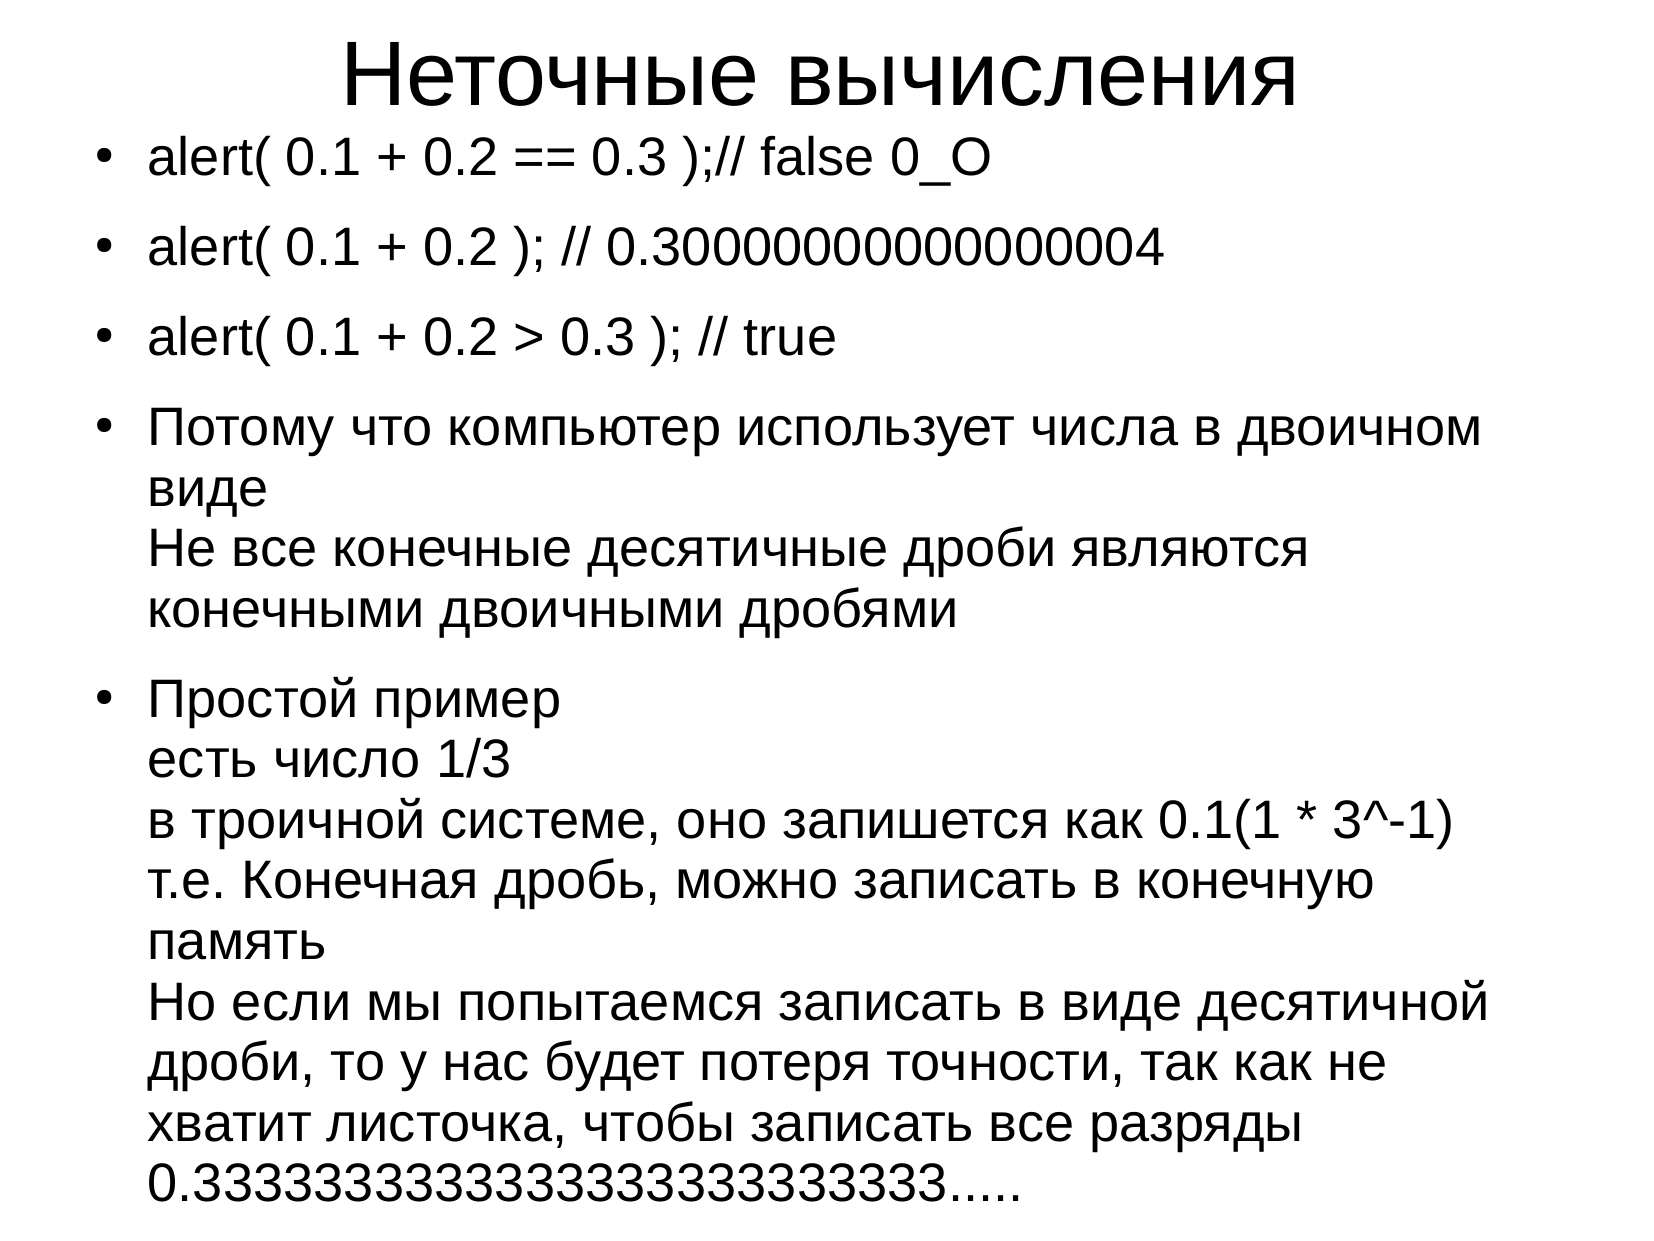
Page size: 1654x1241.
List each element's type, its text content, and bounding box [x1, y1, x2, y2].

list alert( 0.1 + 0.2 == 0.3 );// false 0_O alert( 0.1 + 0.2 ); // 0.30000000000000004 alert( 0.1 + 0.2 > 0.3 ); // true Потому что компьютер использует числа в двоичном виде Не все конечные десятичные дроби являются конечными двоичными дробями Простой пример есть число 1/3 в троичной системе, оно запишется как 0.1(1 * 3^-1) т.е. Конечная дробь, можно записать в конечную память Но если мы попытаемся записать в виде десятичной дроби, то у нас будет потеря точности, так как не хватит листочка, чтобы записать все разряды 0.3333333333333333333333333..... [76, 126, 1565, 1214]
title Неточные вычисления [76, 0, 1565, 126]
